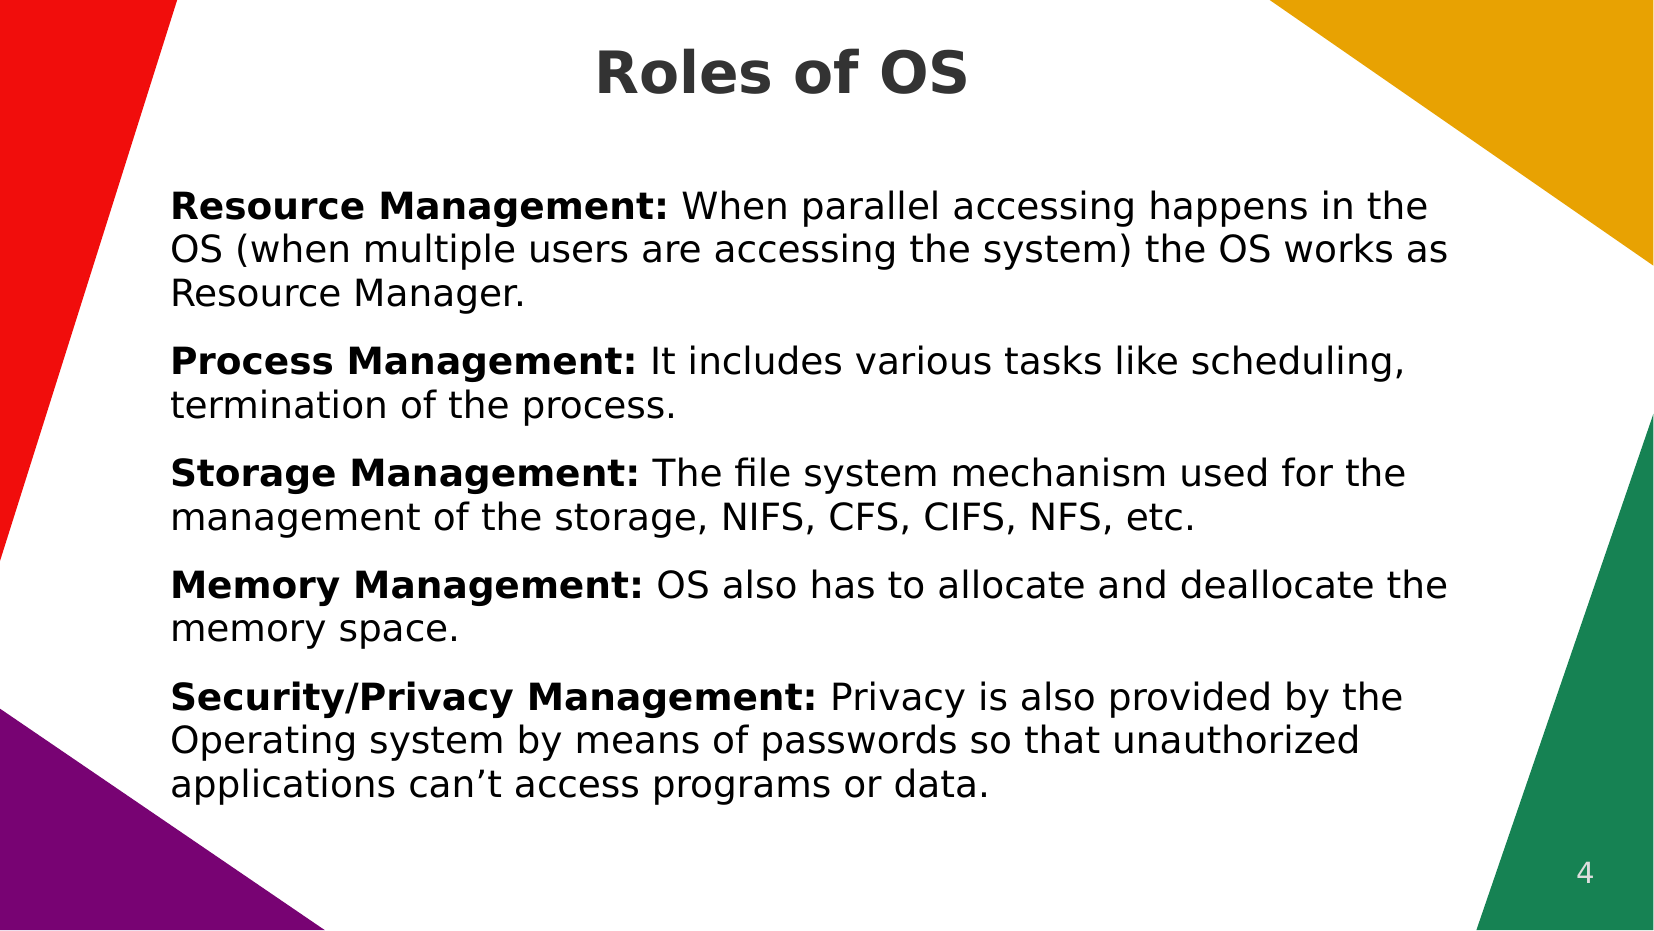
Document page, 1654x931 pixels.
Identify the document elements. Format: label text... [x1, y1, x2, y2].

title Roles of OS [413, 29, 1152, 119]
text_box Resource Management: When parallel accessing happens in the OS (when multiple users are accessing the system) the OS works as Resource Manager. Process Management: It includes various tasks like scheduling, termination of the process. Storage Management: The file system mechanism used for the management of the storage, NIFS, CFS, CIFS, NFS, etc. Memory Management: OS also has to allocate and deallocate the memory space. Security/Privacy Management: Privacy is also provided by the Operating system by means of passwords so that unauthorized applications can’t access programs or data. [155, 177, 1506, 798]
